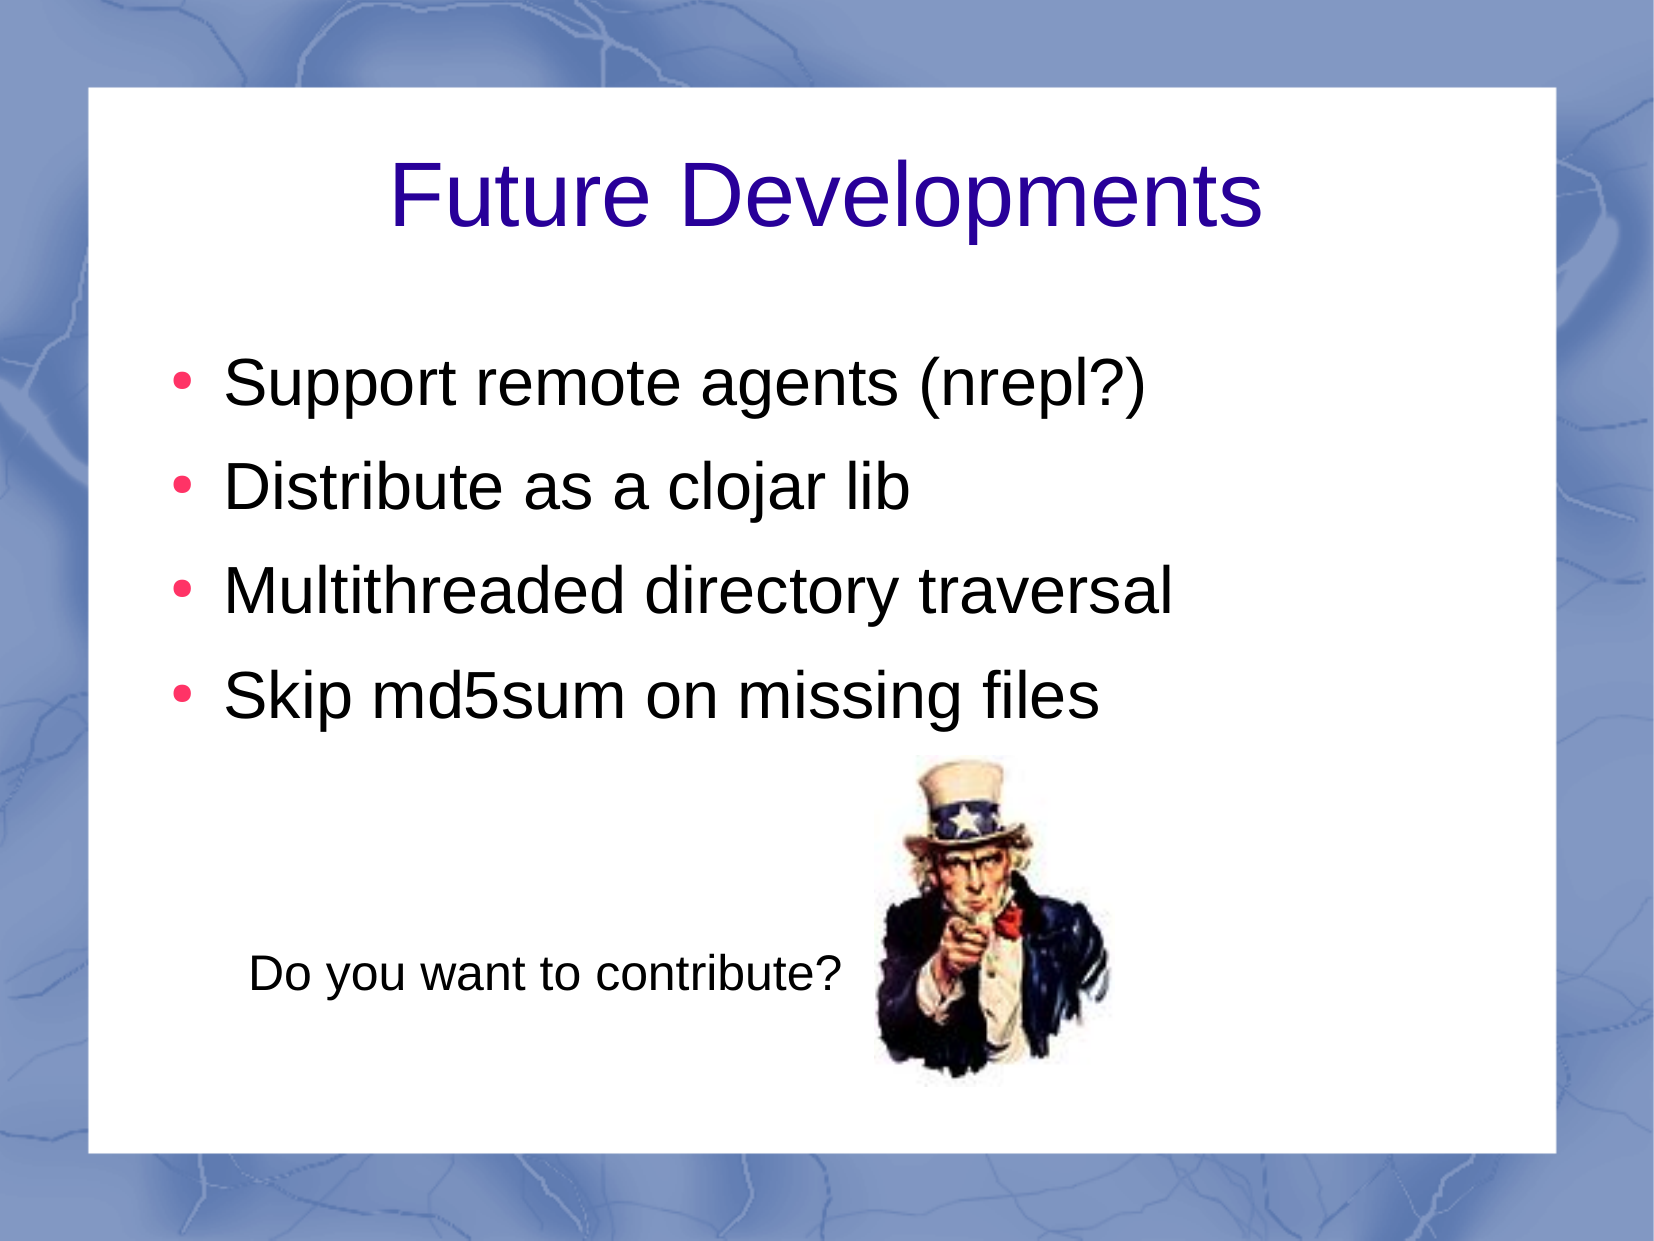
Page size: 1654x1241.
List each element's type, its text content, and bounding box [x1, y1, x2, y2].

text_box Do you want to contribute? [248, 944, 844, 1001]
picture [0, 0, 1654, 1241]
list Support remote agents (nrepl?) Distribute as a clojar lib Multithreaded directory traversal Skip md5sum on missing files [152, 344, 1534, 1127]
title Future Developments [118, 90, 1536, 298]
